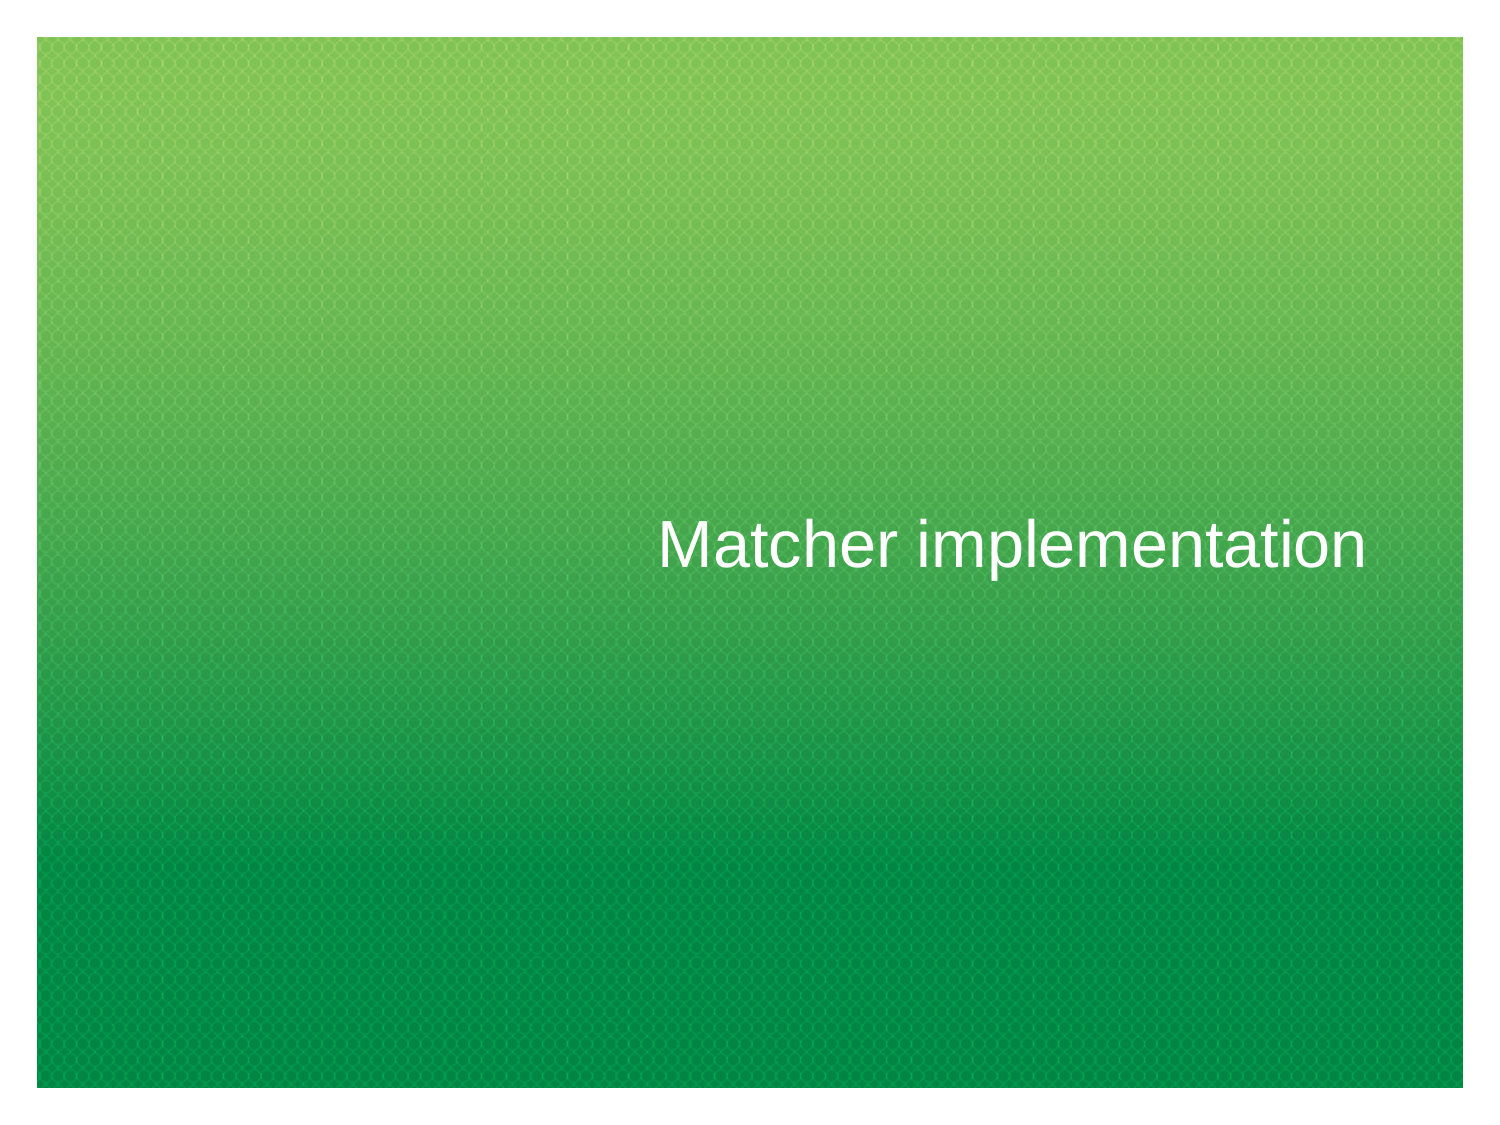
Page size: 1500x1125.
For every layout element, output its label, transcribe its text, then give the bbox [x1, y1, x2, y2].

title Matcher implementation [135, 450, 1369, 638]
picture [37, 37, 1463, 1088]
